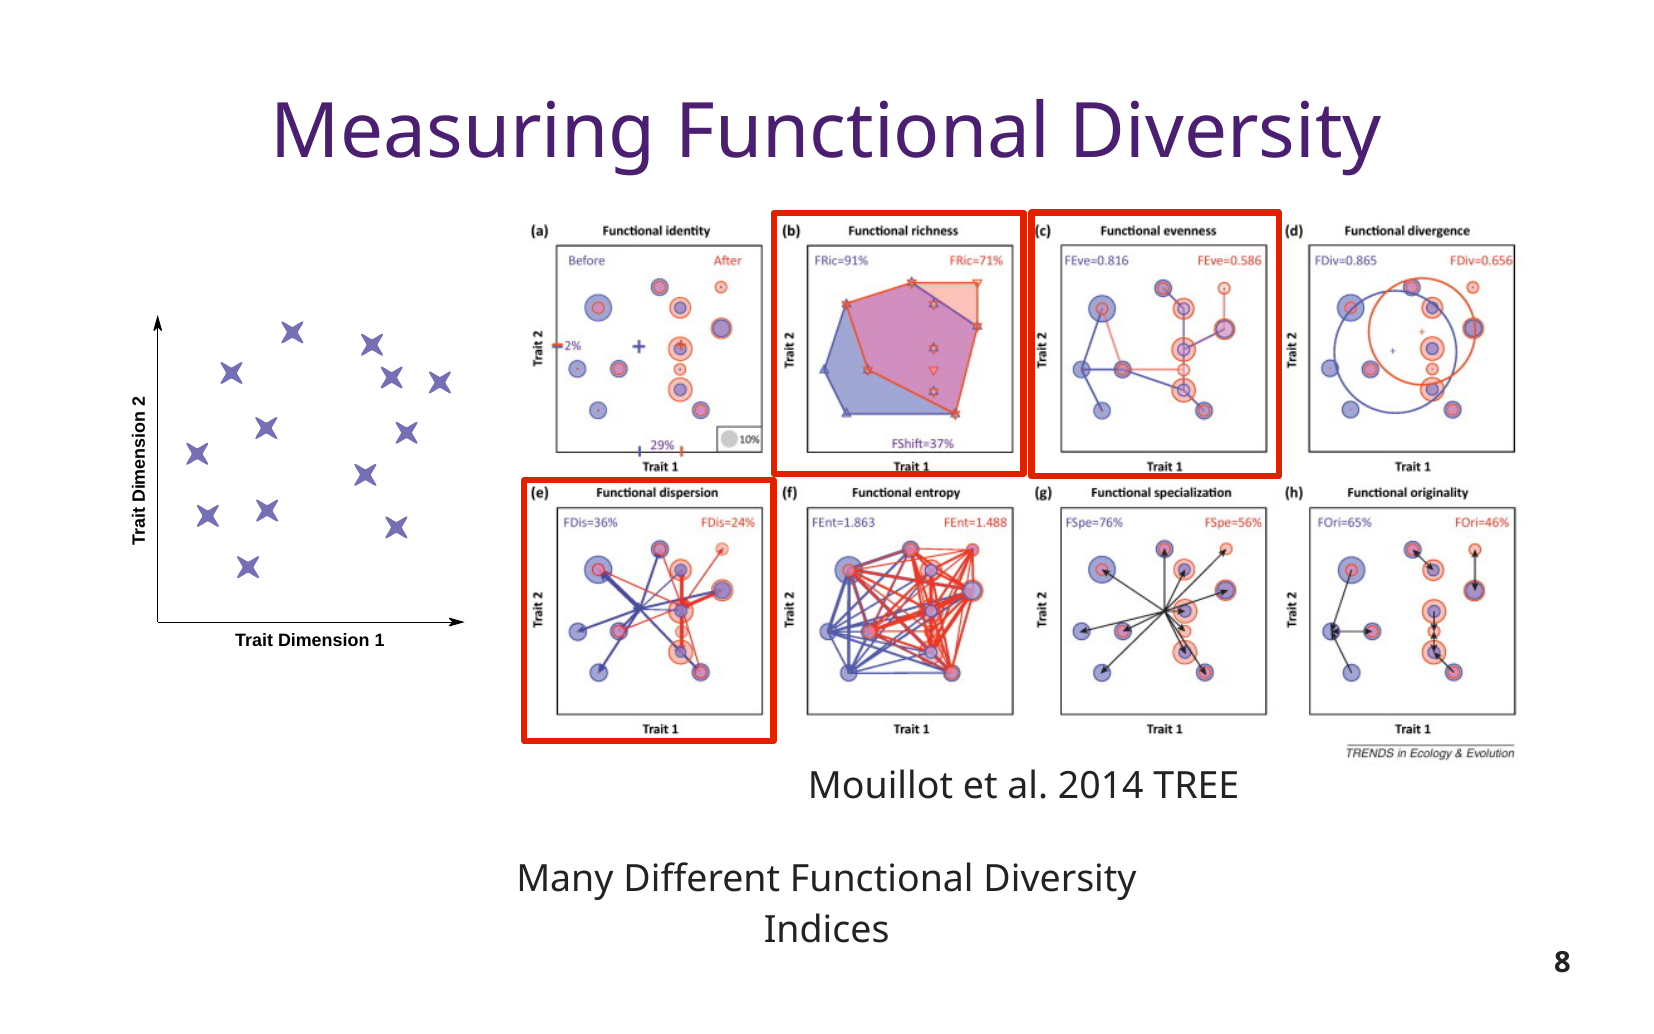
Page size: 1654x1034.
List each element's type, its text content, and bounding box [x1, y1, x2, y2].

text_box Mouillot et al. 2014 TREE [701, 750, 1347, 825]
picture [777, 216, 1020, 471]
picture [527, 483, 770, 738]
picture [1035, 216, 1276, 473]
picture [523, 213, 771, 477]
picture [523, 213, 1524, 771]
text_box Many Different Functional Diversity Indices [434, 844, 1219, 911]
picture [124, 307, 473, 655]
title Measuring Functional Diversity [82, 41, 1571, 214]
